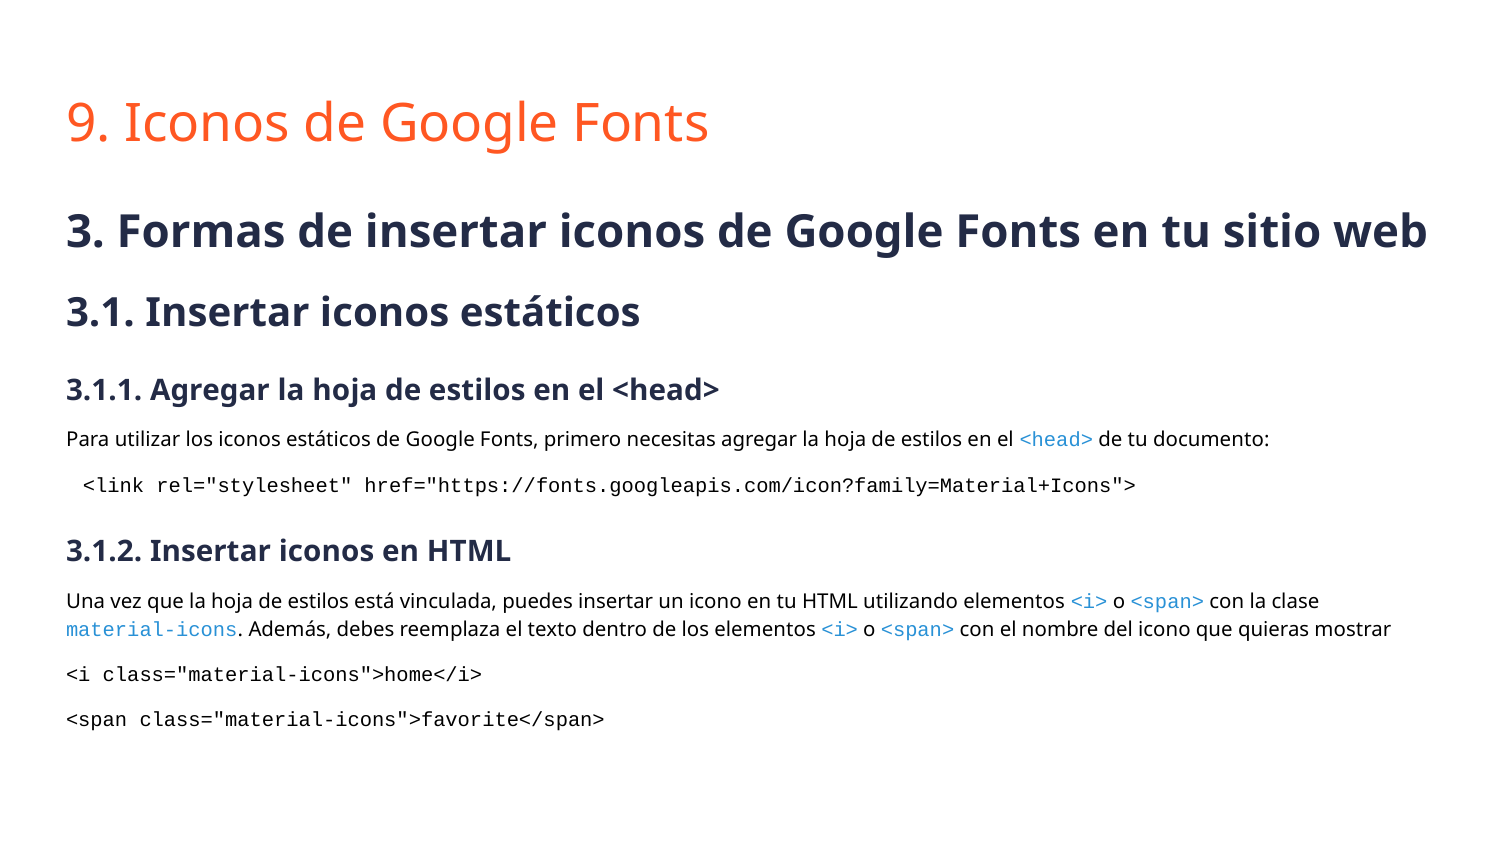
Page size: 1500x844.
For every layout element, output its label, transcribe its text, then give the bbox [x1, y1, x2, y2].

title 9. Iconos de Google Fonts [51, 72, 1449, 166]
list 3. Formas de insertar iconos de Google Fonts en tu sitio web 3.1. Insertar iconos estáticos 3.1.1. Agregar la hoja de estilos en el <head> Para utilizar los iconos estáticos de Google Fonts, primero necesitas agregar la hoja de estilos en el <head> de tu documento: <link rel="stylesheet" href="https://fonts.googleapis.com/icon?family=Material+Icons"> 3.1.2. Insertar iconos en HTML Una vez que la hoja de estilos está vinculada, puedes insertar un icono en tu HTML utilizando elementos <i> o <span> con la clase material-icons. Además, debes reemplaza el texto dentro de los elementos <i> o <span> con el nombre del icono que quieras mostrar <i class="material-icons">home</i> <span class="material-icons">favorite</span> [51, 166, 1449, 763]
